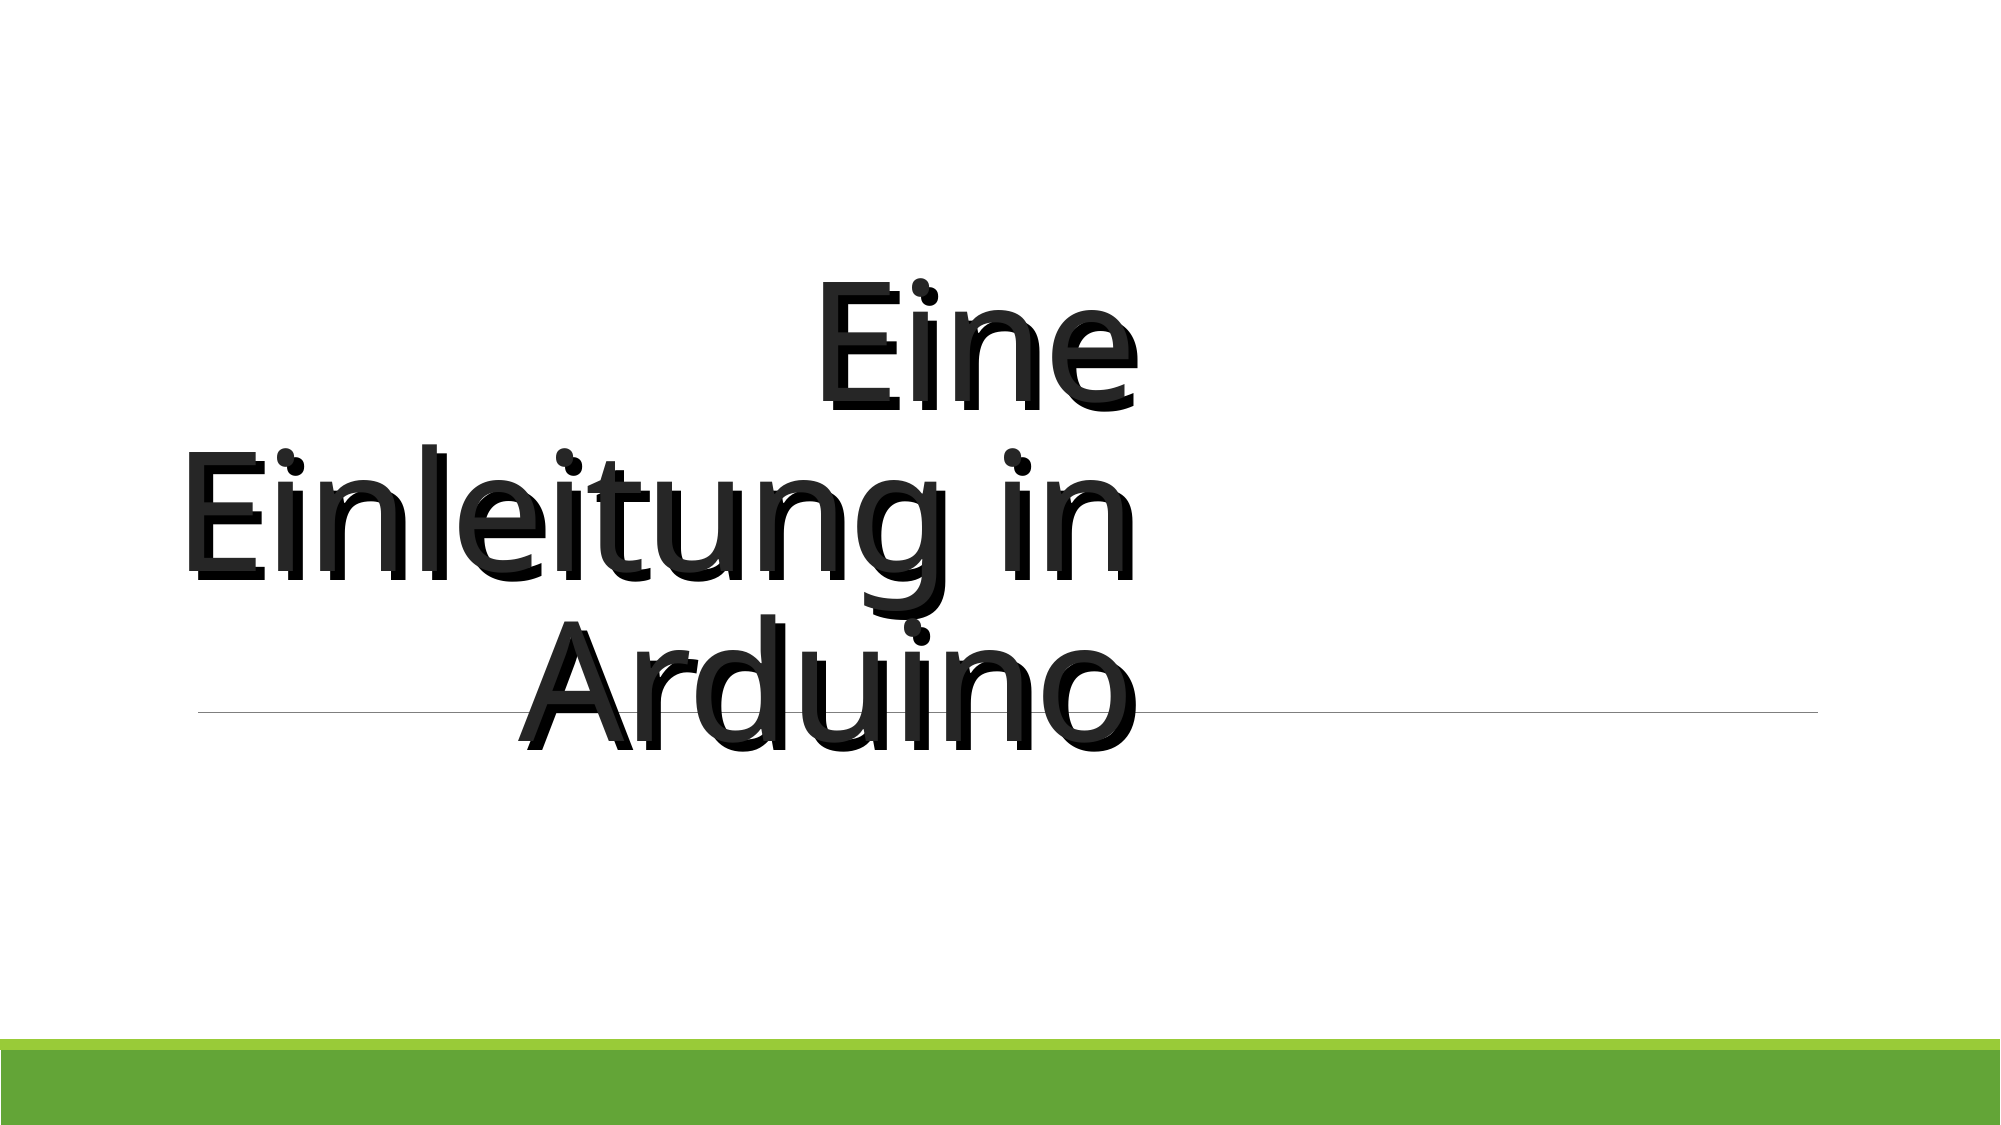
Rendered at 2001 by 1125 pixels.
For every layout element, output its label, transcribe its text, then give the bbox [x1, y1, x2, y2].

title Eine Einleitung in Arduino [158, 105, 1185, 935]
